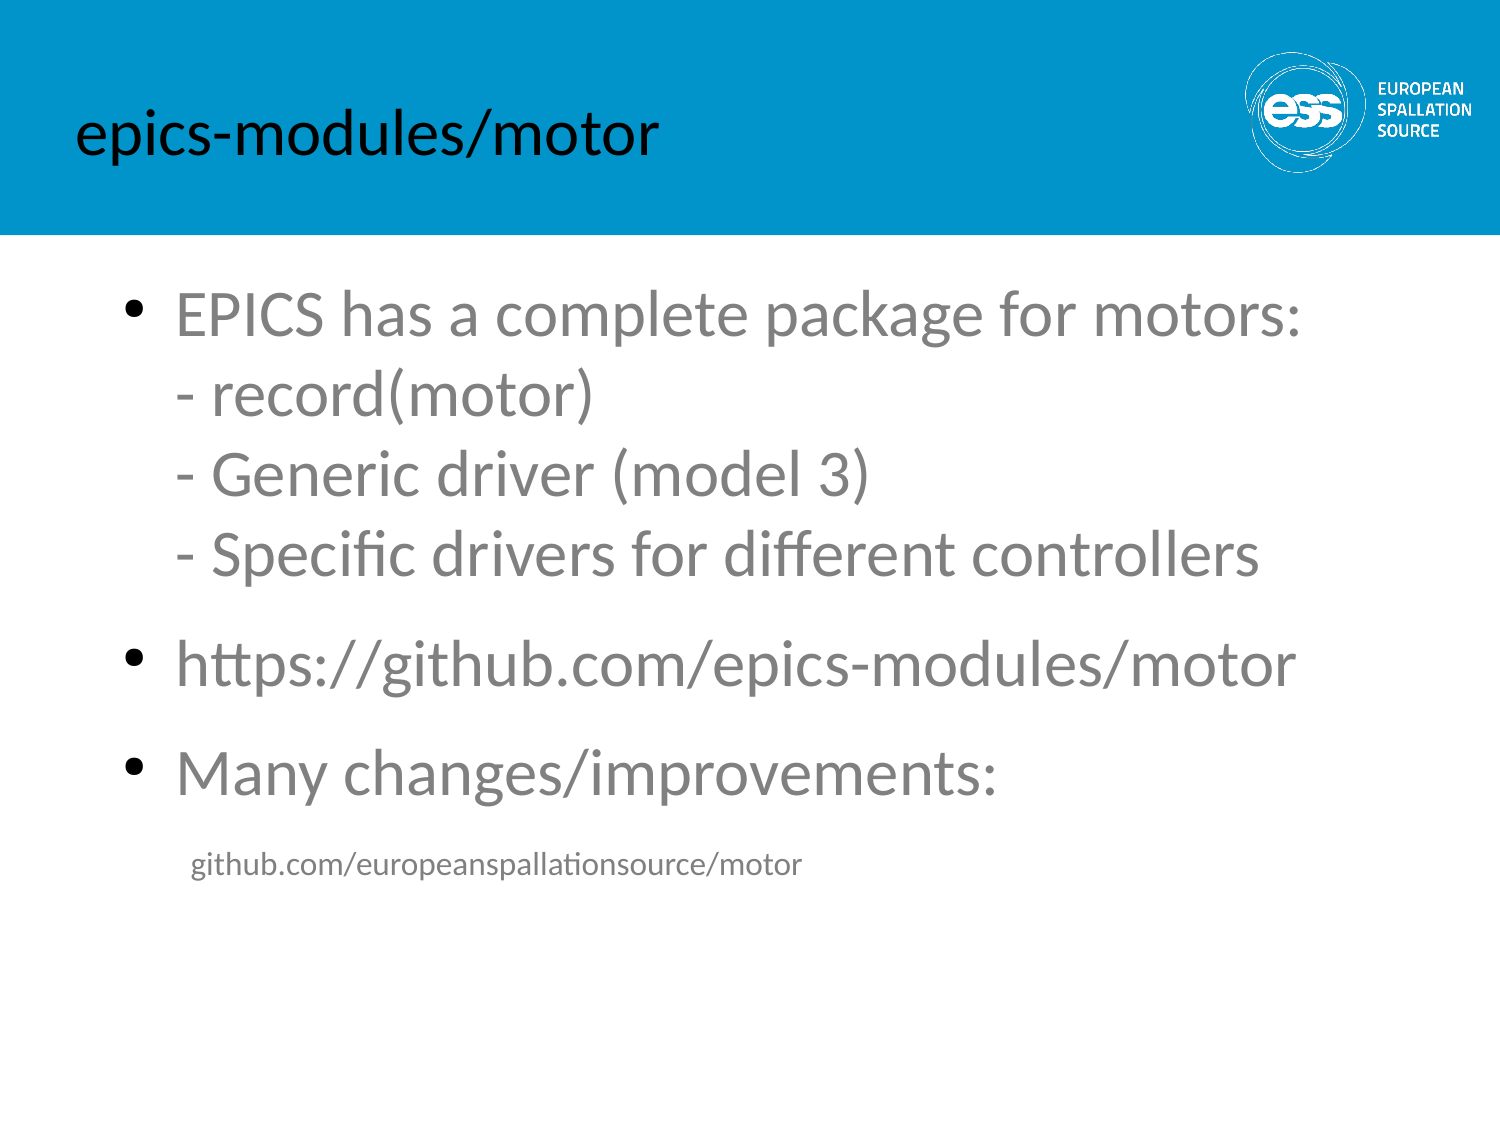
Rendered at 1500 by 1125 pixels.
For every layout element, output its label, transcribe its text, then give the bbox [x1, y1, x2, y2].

picture [1454, 83, 1458, 94]
list EPICS has a complete package for motors: - record(motor) - Generic driver (model 3) - Specific drivers for different controllers https://github.com/epics-modules/motor Many changes/improvements: github.com/europeanspallationsource/motor [90, 262, 1441, 1005]
picture [1436, 104, 1444, 115]
picture [1422, 125, 1428, 134]
picture [1409, 104, 1415, 115]
picture [1432, 125, 1438, 136]
picture [1379, 83, 1385, 94]
picture [1423, 83, 1430, 94]
picture [1389, 104, 1393, 115]
picture [1264, 94, 1342, 127]
title epics-modules/motor [75, 45, 1247, 233]
picture [1443, 86, 1450, 93]
picture [1398, 109, 1406, 115]
picture [1400, 83, 1407, 94]
picture [1418, 104, 1423, 115]
